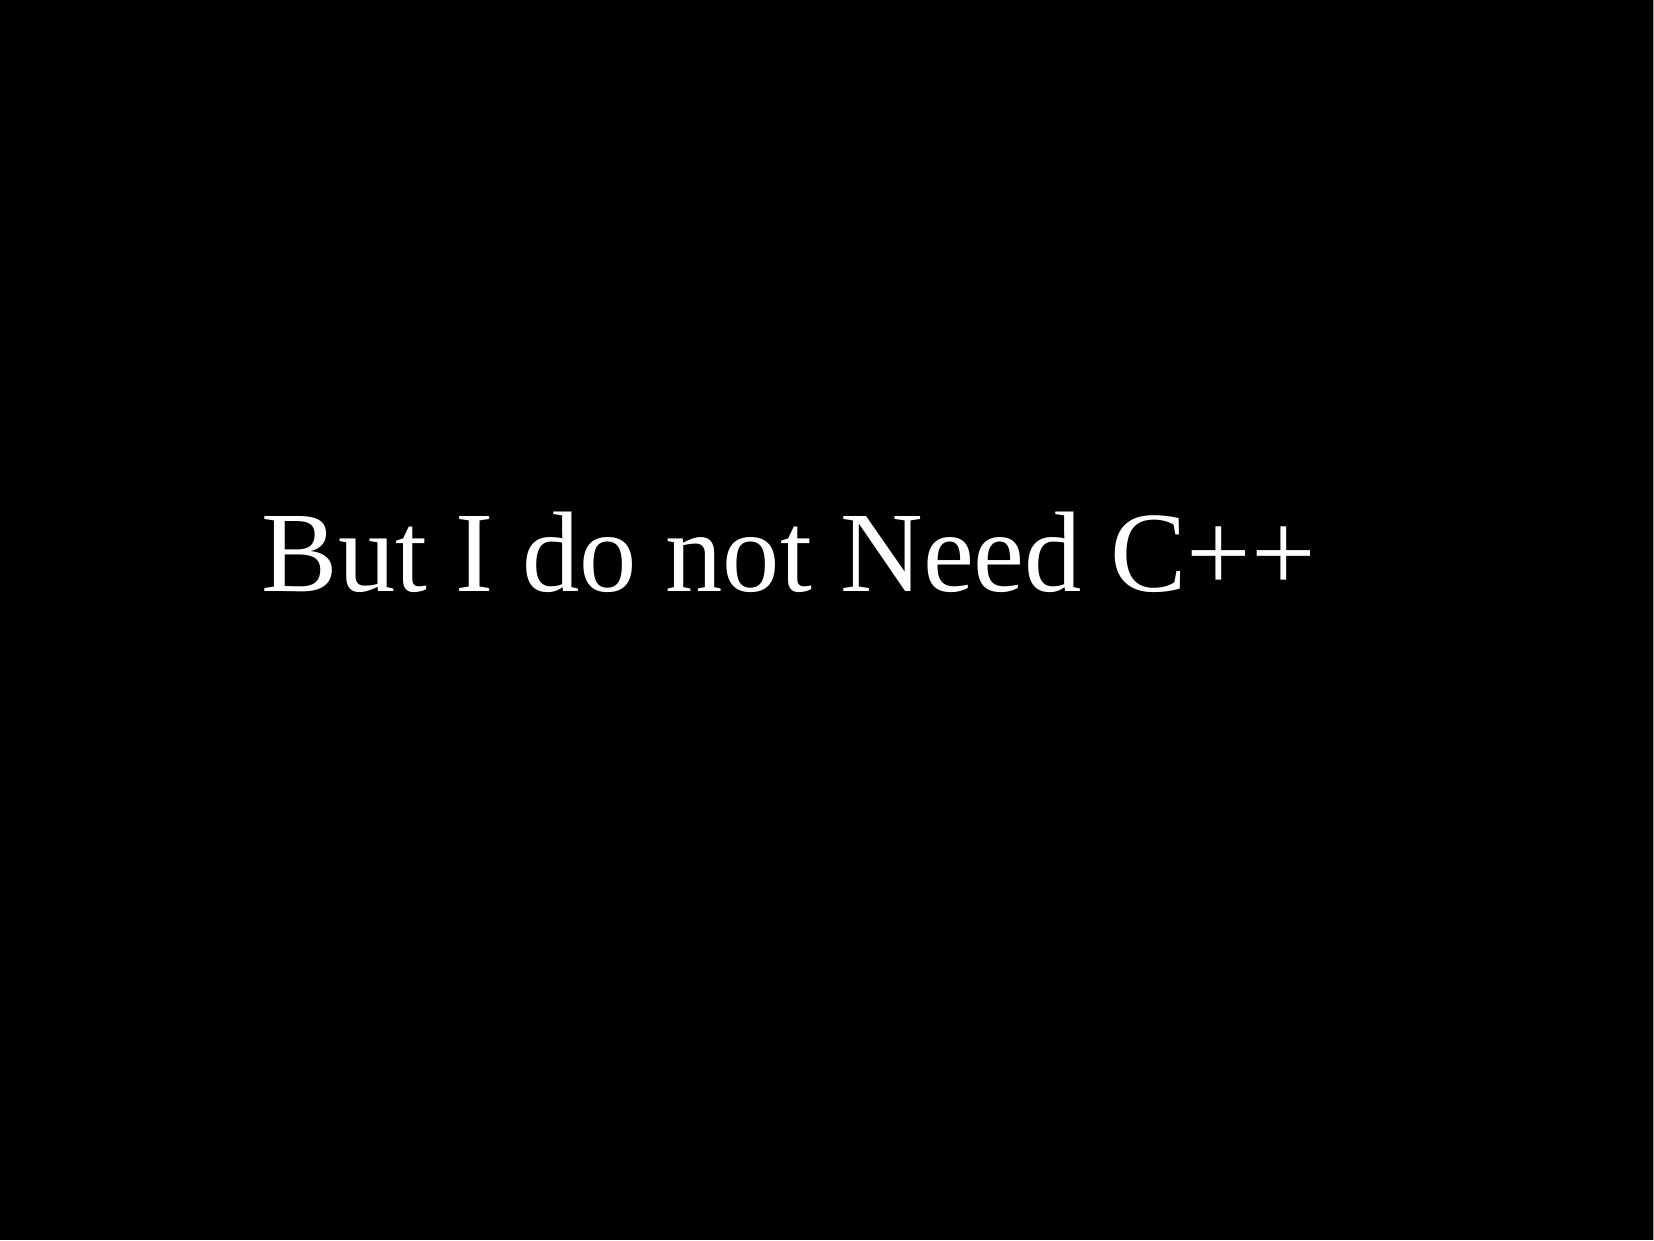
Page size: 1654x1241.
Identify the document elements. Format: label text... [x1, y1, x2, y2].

title But I do not Need C++ [59, 449, 1548, 657]
